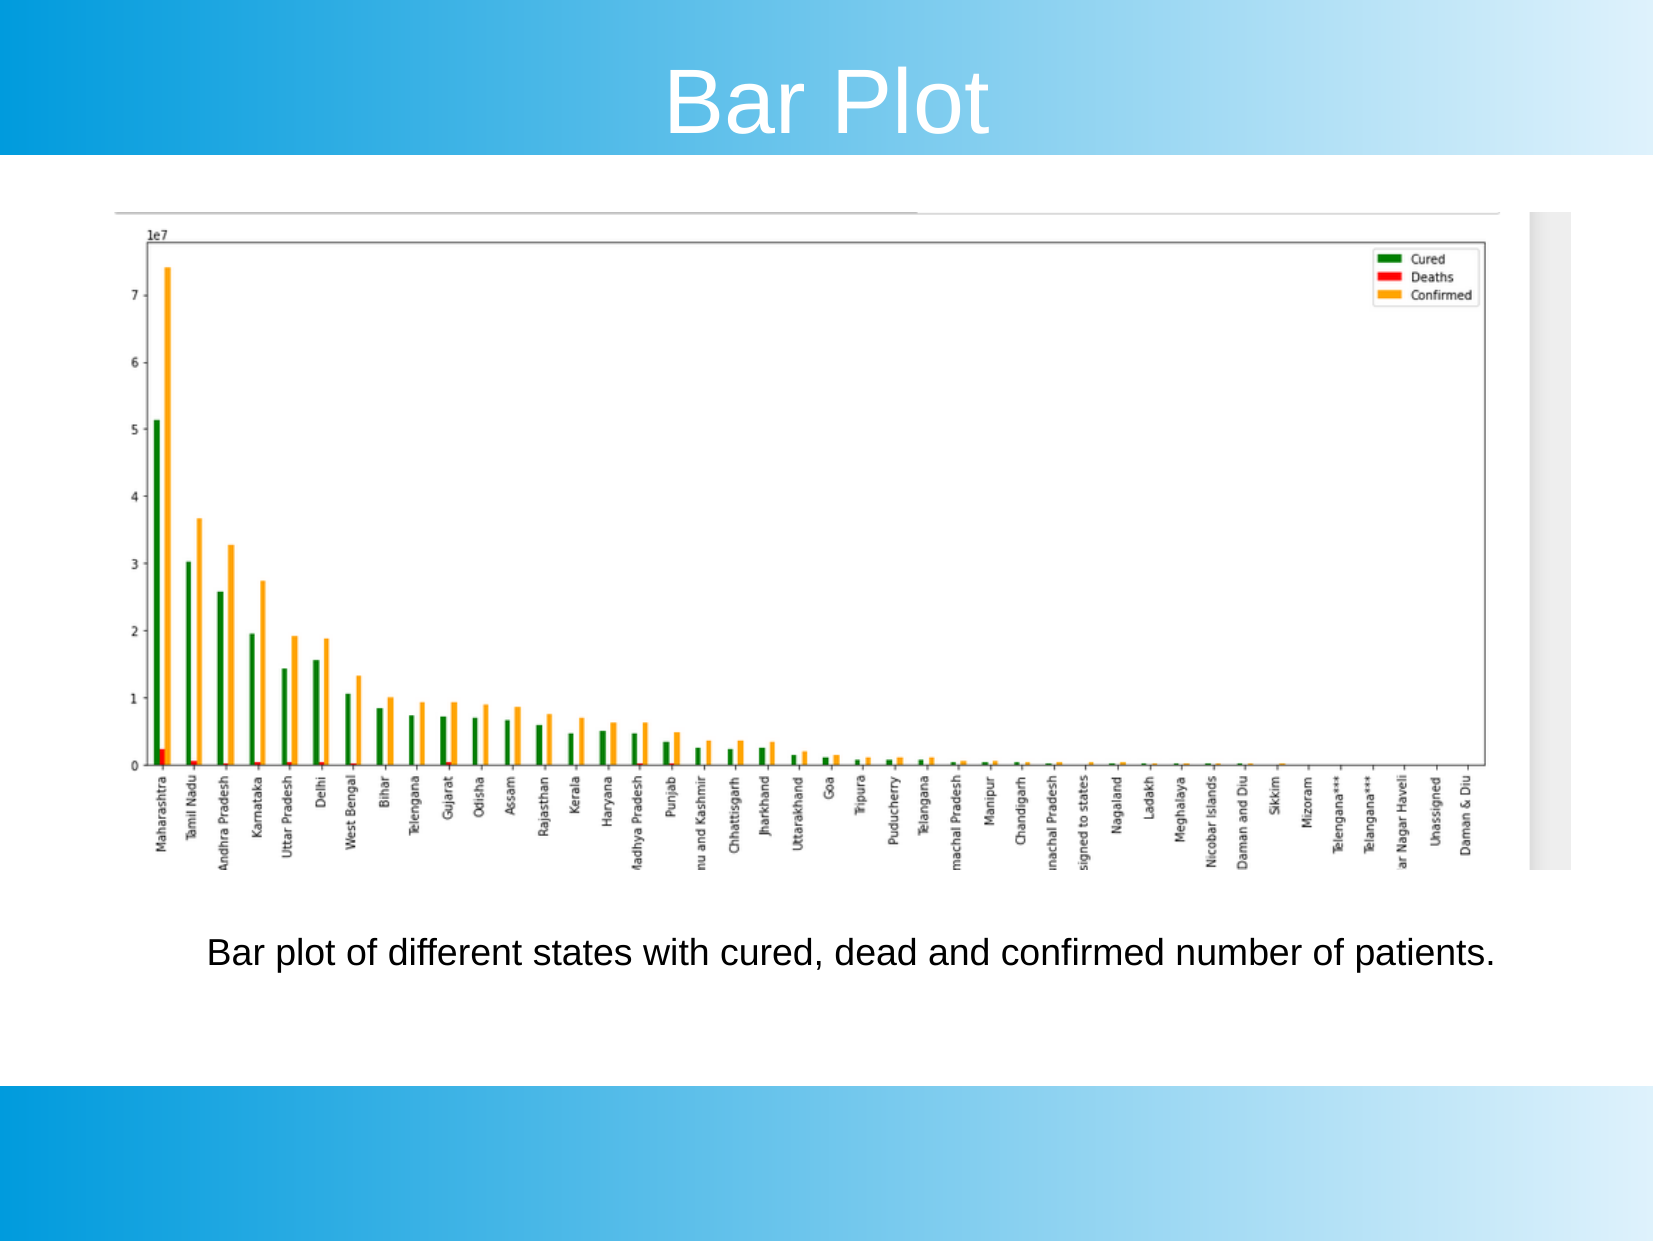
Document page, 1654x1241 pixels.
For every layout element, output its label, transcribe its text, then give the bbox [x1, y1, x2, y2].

text_box Bar plot of different states with cured, dead and confirmed number of patients. [118, 923, 1595, 981]
picture [82, 212, 1571, 870]
title Bar Plot [82, 49, 1571, 155]
